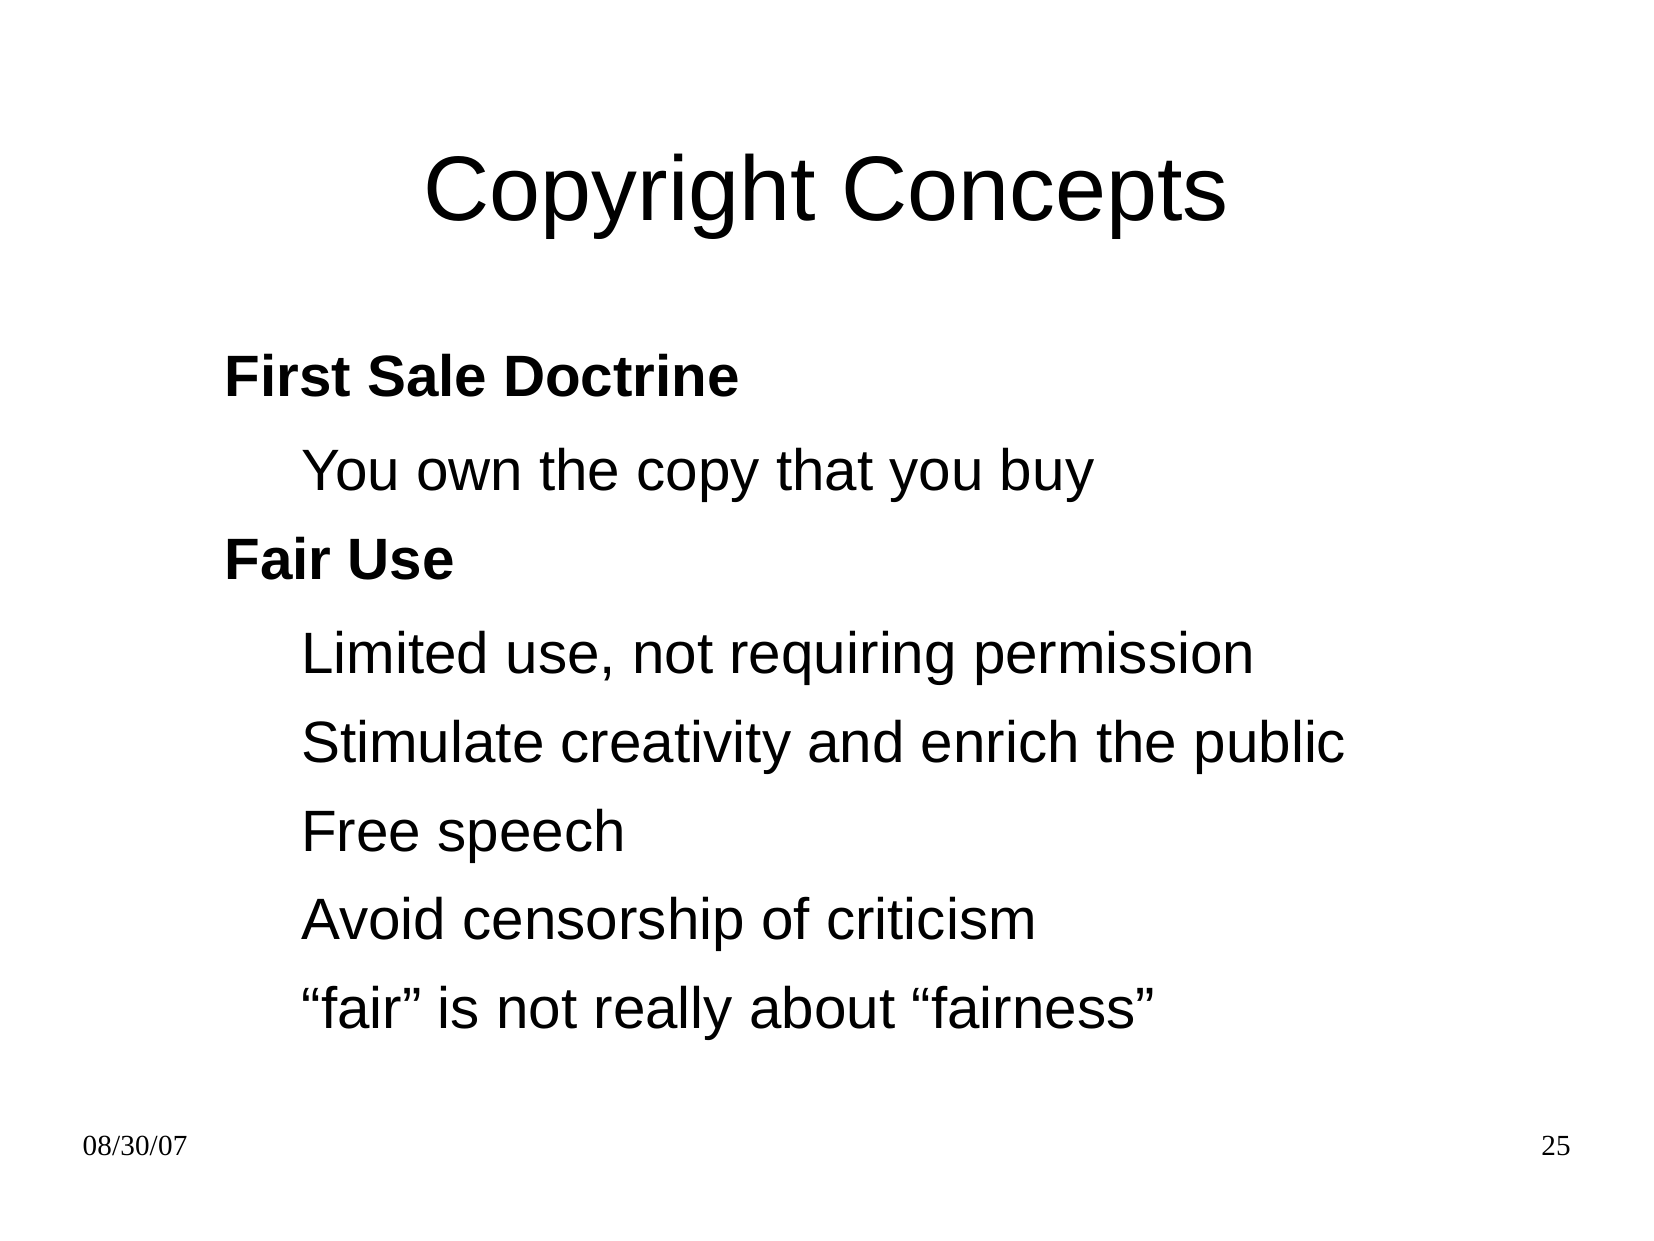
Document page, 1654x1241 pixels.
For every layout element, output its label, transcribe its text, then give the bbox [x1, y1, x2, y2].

list First Sale Doctrine You own the copy that you buy Fair Use Limited use, not requiring permission Stimulate creativity and enrich the public Free speech Avoid censorship of criticism “fair” is not really about “fairness” [206, 343, 1482, 1131]
title Copyright Concepts [82, 84, 1571, 292]
